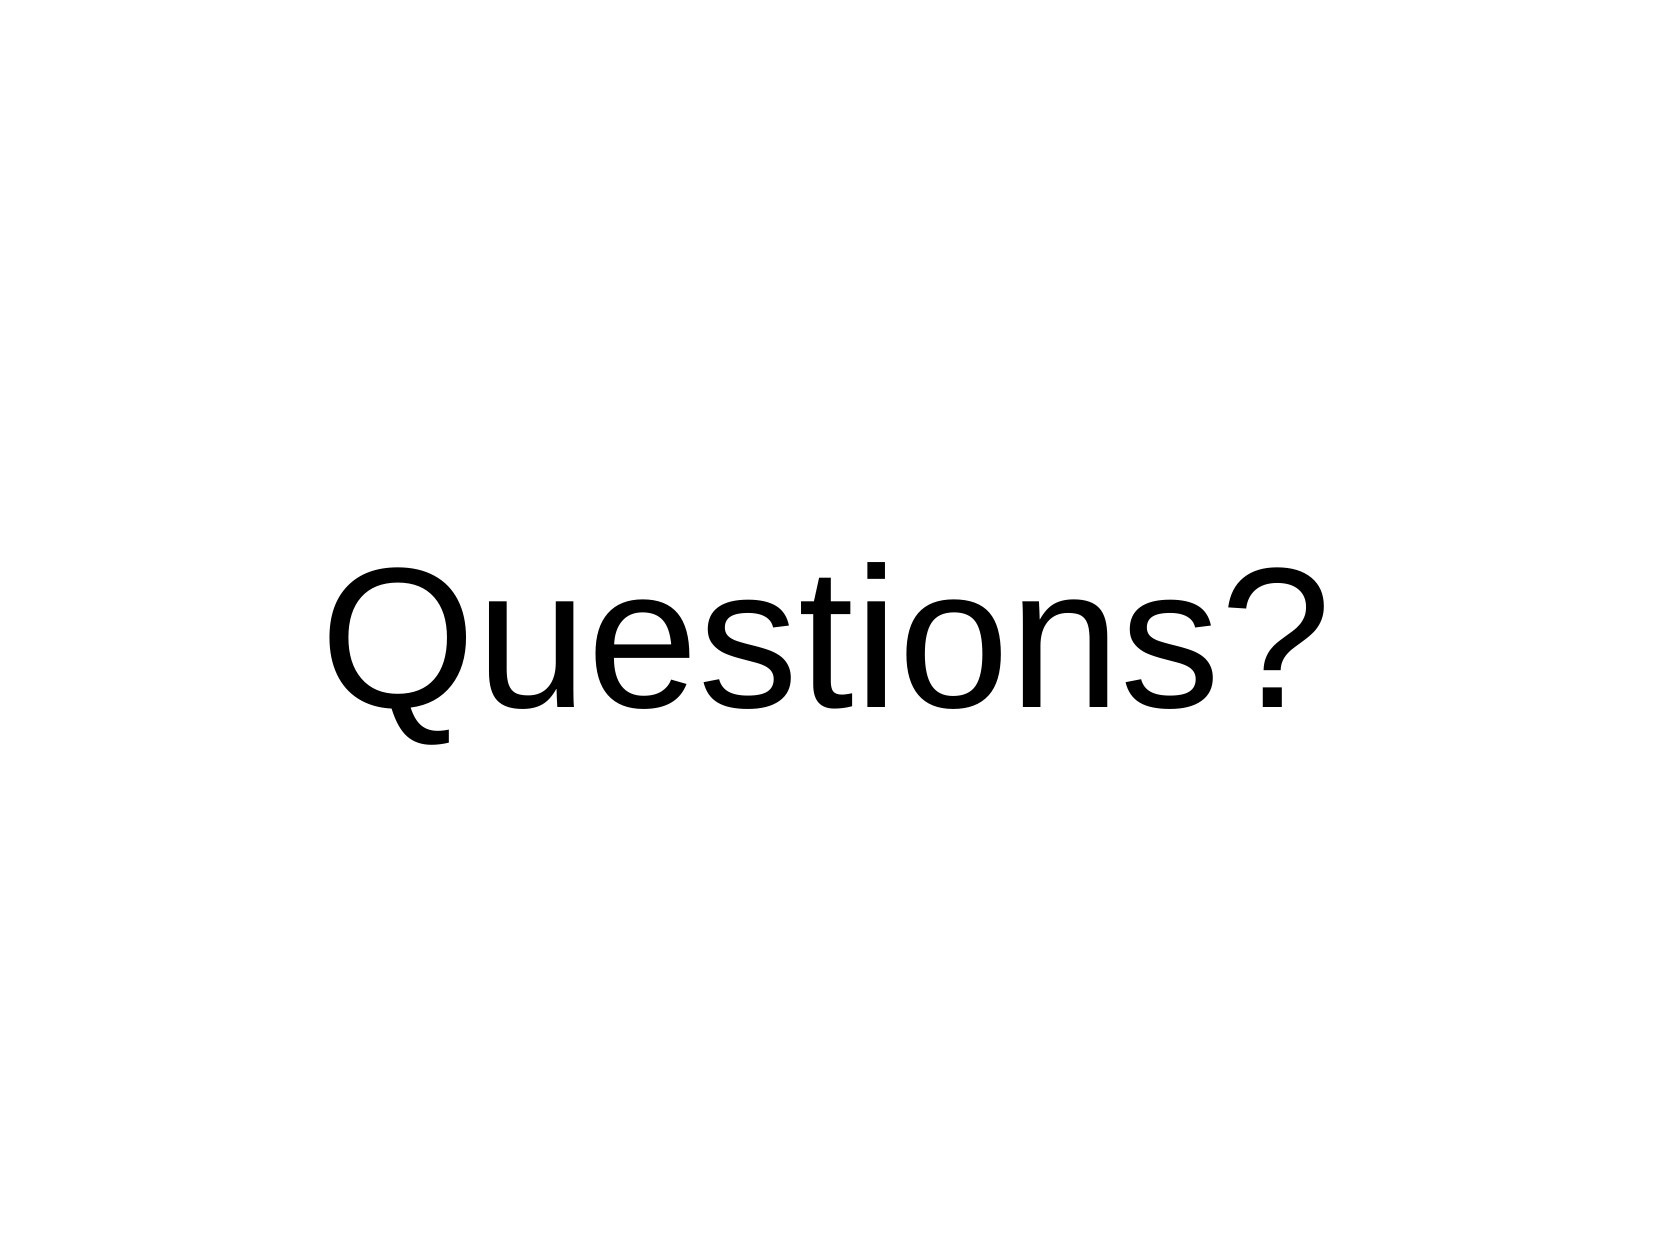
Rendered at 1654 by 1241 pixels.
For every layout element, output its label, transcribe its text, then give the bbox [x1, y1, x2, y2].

text_box Questions? [82, 49, 1571, 1205]
